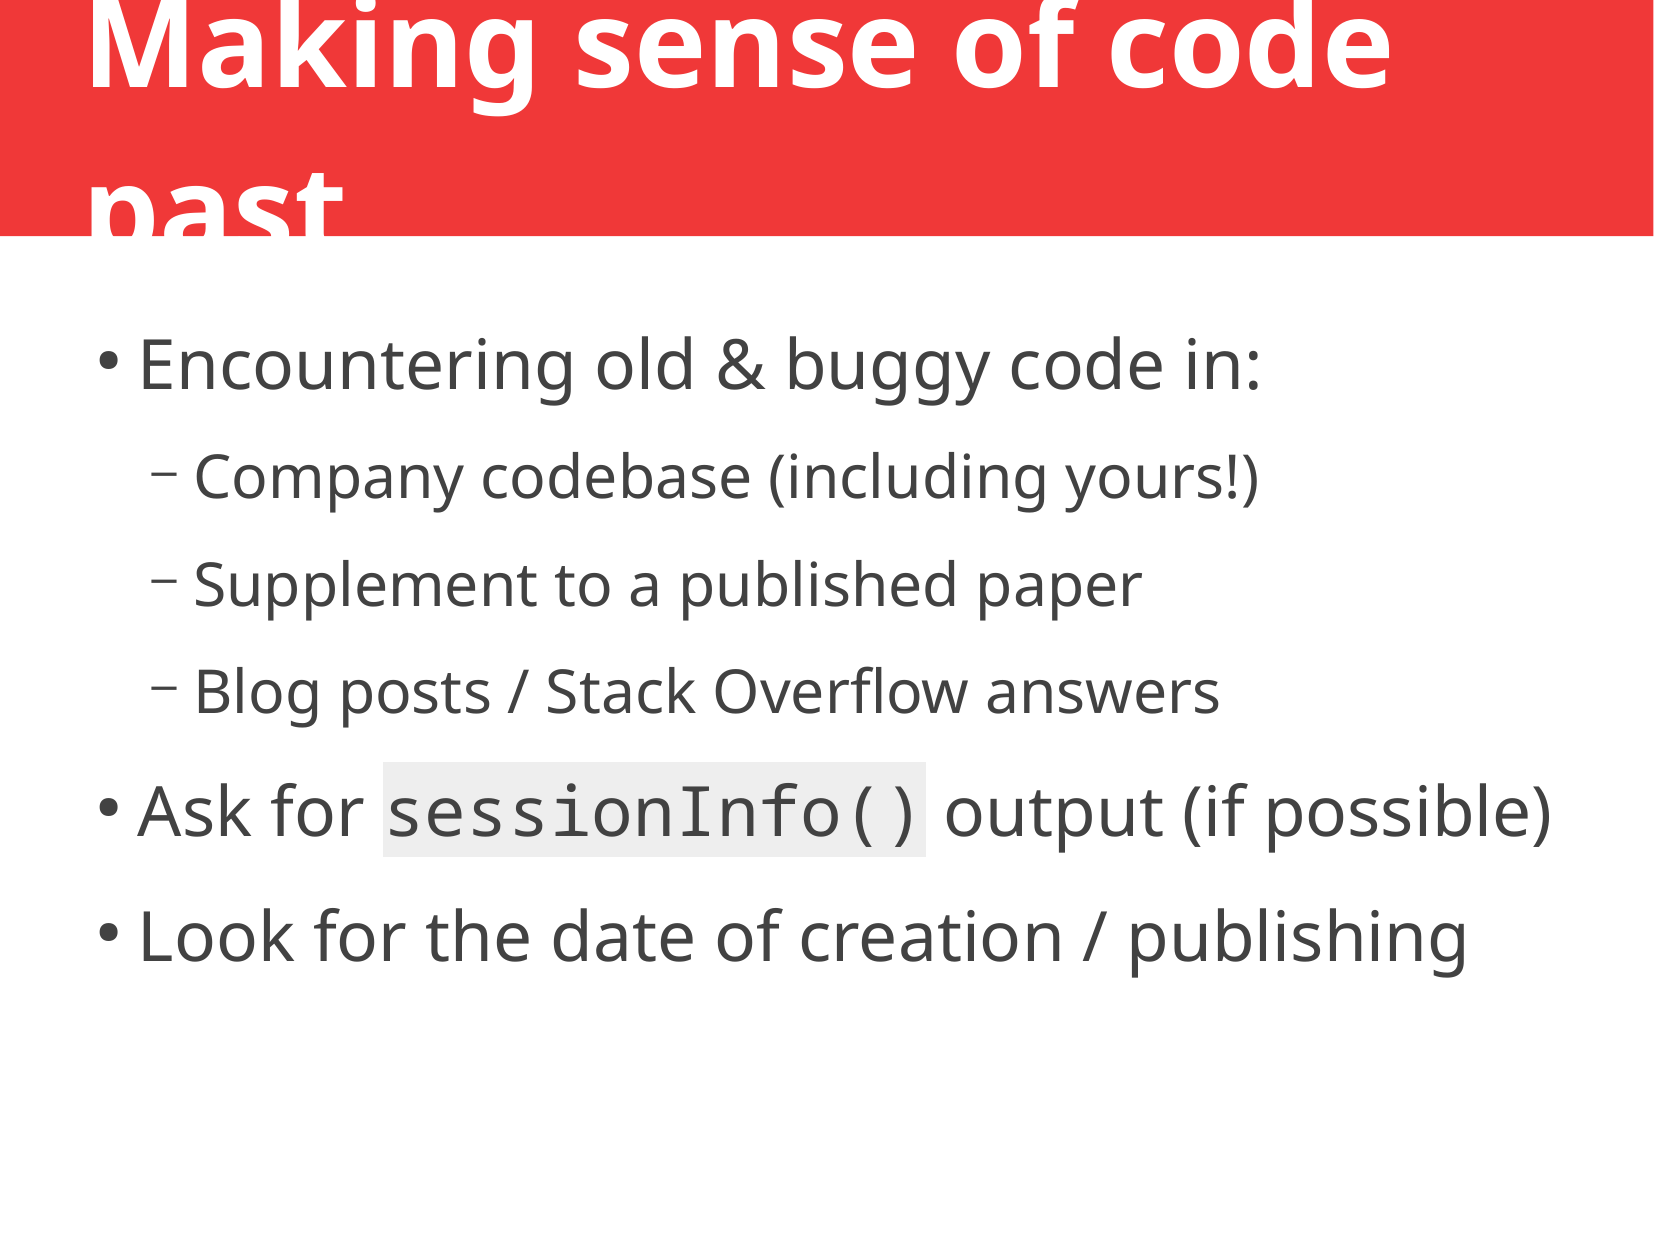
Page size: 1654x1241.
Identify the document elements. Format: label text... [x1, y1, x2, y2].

list Encountering old & buggy code in: Company codebase (including yours!) Supplement to a published paper Blog posts / Stack Overflow answers Ask for sessionInfo() output (if possible) Look for the date of creation / publishing [82, 314, 1563, 1080]
title Making sense of code past [82, 19, 1571, 227]
